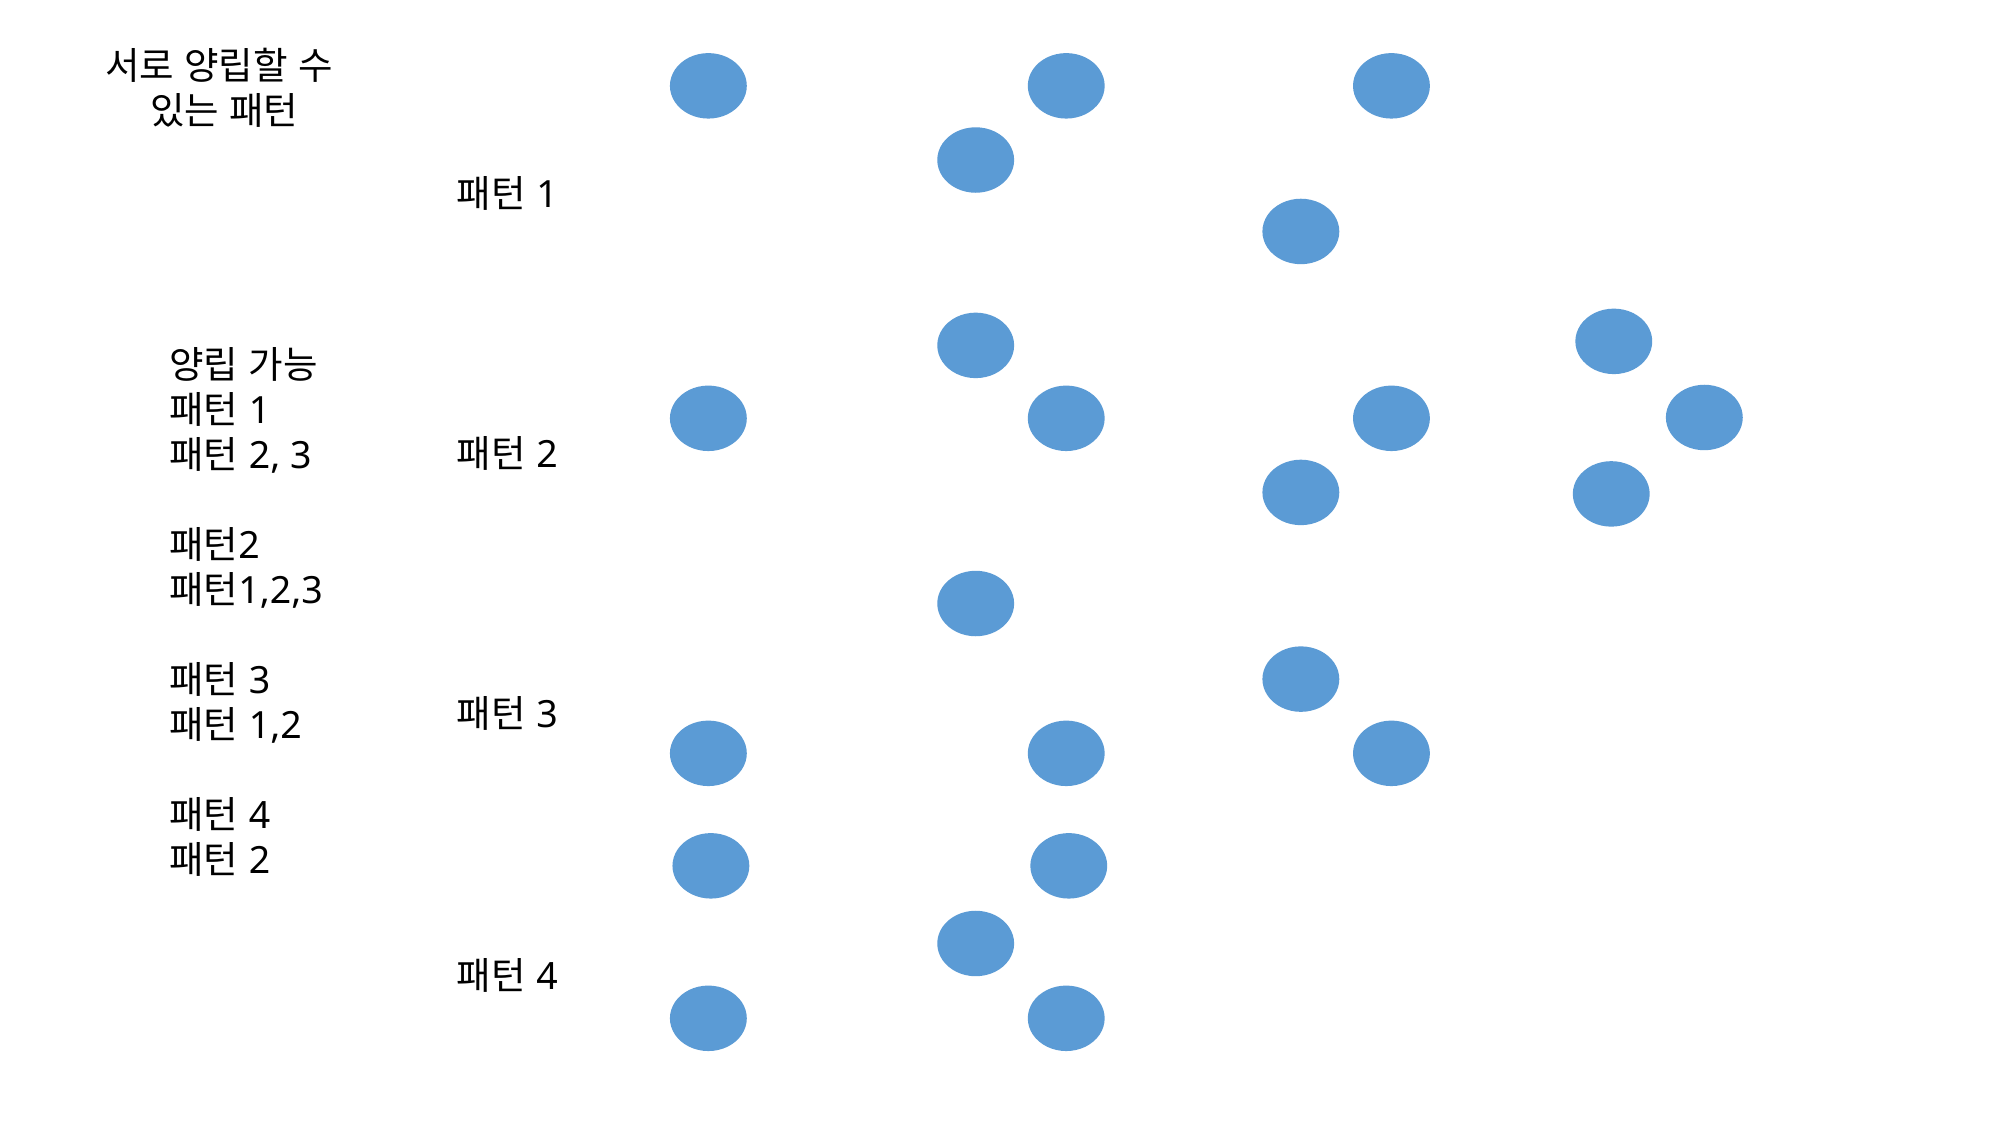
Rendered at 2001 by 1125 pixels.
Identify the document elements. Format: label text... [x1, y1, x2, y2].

table_header [932, 307, 1022, 382]
text_box [1353, 53, 1430, 119]
table_header [1023, 567, 1113, 642]
text_box [1353, 385, 1430, 452]
table_header [665, 567, 755, 642]
table_cell [665, 905, 755, 980]
text_box [669, 385, 747, 452]
table_cell [1023, 642, 1113, 718]
table_cell [1258, 458, 1348, 533]
table_cell [1348, 642, 1438, 718]
table_header [665, 307, 755, 382]
table_cell [665, 980, 755, 1055]
table_cell [1658, 380, 1749, 456]
table_header [1568, 305, 1658, 380]
table_cell [665, 198, 755, 273]
table_header [932, 567, 1022, 642]
text_box 패턴 2 [442, 422, 573, 483]
table_cell [1023, 718, 1113, 793]
table_cell [932, 458, 1022, 533]
table_cell [1258, 122, 1348, 198]
text_box [937, 127, 1015, 193]
table_header [1258, 307, 1348, 382]
table_cell [665, 382, 755, 458]
text_box [1572, 461, 1650, 527]
table_cell [665, 458, 755, 533]
table_cell [1258, 718, 1348, 793]
table_cell [1023, 905, 1113, 980]
text_box [1027, 385, 1105, 452]
table_header [932, 47, 1022, 122]
table_cell [1258, 642, 1348, 718]
table_cell [1023, 980, 1113, 1055]
text_box [672, 833, 750, 899]
table_cell [932, 122, 1022, 198]
text_box [1262, 459, 1340, 526]
table_cell [1348, 382, 1438, 458]
table_cell [665, 718, 755, 793]
table_cell [1258, 382, 1348, 458]
text_box [1027, 53, 1105, 119]
table_cell [665, 122, 755, 198]
text_box [669, 720, 747, 787]
text_box [937, 570, 1015, 637]
table_header [932, 830, 1022, 905]
text_box 패턴 1 [442, 162, 573, 223]
table_cell [1348, 122, 1438, 198]
text_box 패턴 3 [442, 682, 573, 743]
table_cell [932, 980, 1022, 1055]
text_box 패턴 4 [442, 944, 573, 1005]
text_box 서로 양립할 수 있는 패턴 [90, 34, 359, 140]
table_header [1023, 47, 1113, 122]
table_cell [1258, 198, 1348, 273]
table_cell [1023, 122, 1113, 198]
table_header [665, 830, 755, 905]
table_cell [1348, 718, 1438, 793]
table_cell [932, 642, 1022, 718]
table_header [1023, 307, 1113, 382]
text_box [1030, 833, 1108, 899]
text_box [937, 312, 1015, 379]
table_header [1348, 47, 1438, 122]
text_box [1665, 384, 1743, 451]
table_cell [1023, 198, 1113, 273]
table_cell [1568, 456, 1658, 531]
table_header [1258, 47, 1348, 122]
table_header [665, 47, 755, 122]
table_cell [1348, 458, 1438, 533]
table_cell [1023, 382, 1113, 458]
table_header [1348, 567, 1438, 642]
text_box [1262, 646, 1340, 712]
table_cell [1568, 380, 1658, 456]
text_box [937, 910, 1015, 977]
text_box [1262, 198, 1340, 265]
table_cell [932, 382, 1022, 458]
table_cell [1023, 458, 1113, 533]
text_box [1353, 720, 1430, 787]
text_box 양립 가능 패턴 1 패턴 2, 3 패턴2 패턴1,2,3 패턴 3 패턴 1,2 패턴 4 패턴 2 [154, 333, 338, 934]
table_cell [932, 905, 1022, 980]
text_box [669, 985, 747, 1052]
text_box [669, 53, 747, 119]
text_box [1027, 985, 1105, 1052]
text_box [1575, 308, 1653, 375]
table_cell [665, 642, 755, 718]
table_header [1258, 567, 1348, 642]
table_cell [932, 198, 1022, 273]
table_cell [932, 718, 1022, 793]
text_box [1027, 720, 1105, 787]
table_header [1023, 830, 1113, 905]
table_cell [1348, 198, 1438, 273]
table_header [1658, 305, 1749, 380]
table_header [1348, 307, 1438, 382]
table_cell [1658, 456, 1749, 531]
